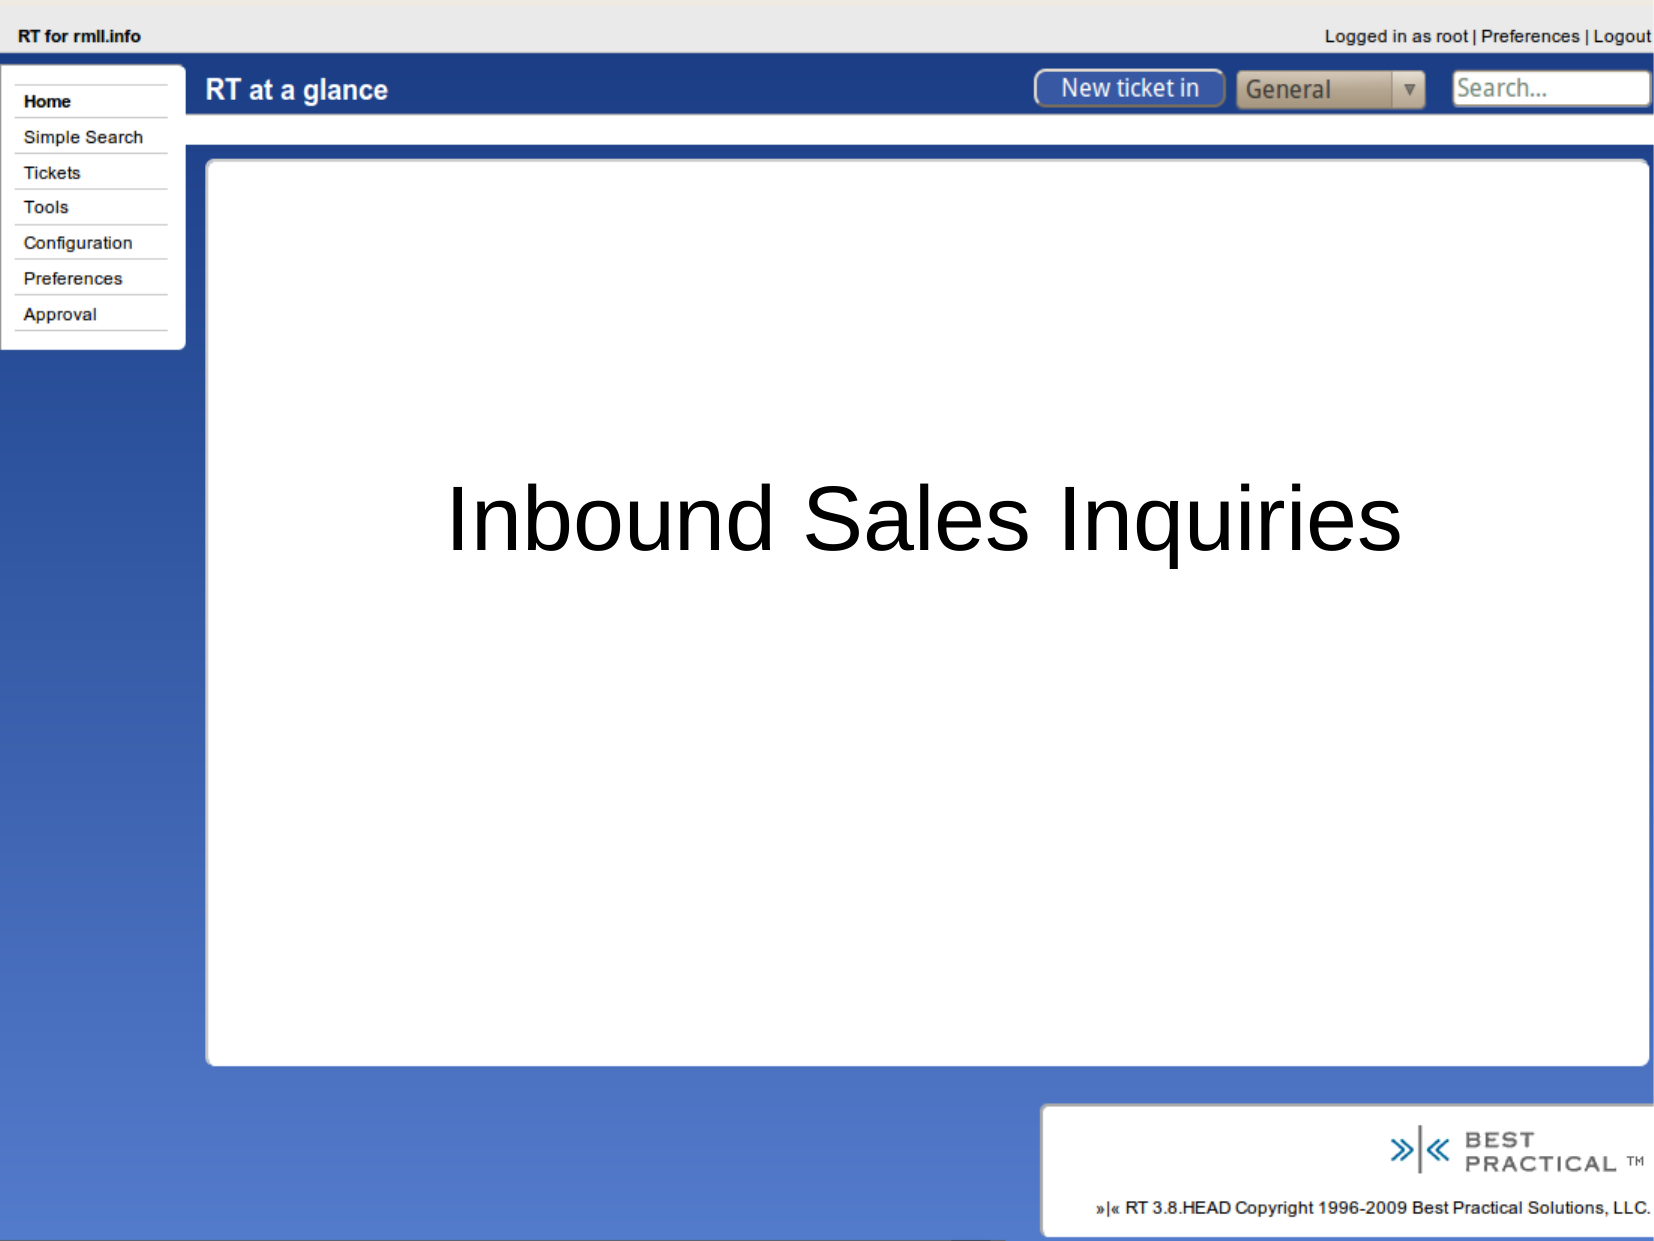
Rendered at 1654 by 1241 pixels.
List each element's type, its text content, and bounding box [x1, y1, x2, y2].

picture [468, 0, 1654, 1241]
title Inbound Sales Inquiries [280, 428, 1571, 609]
